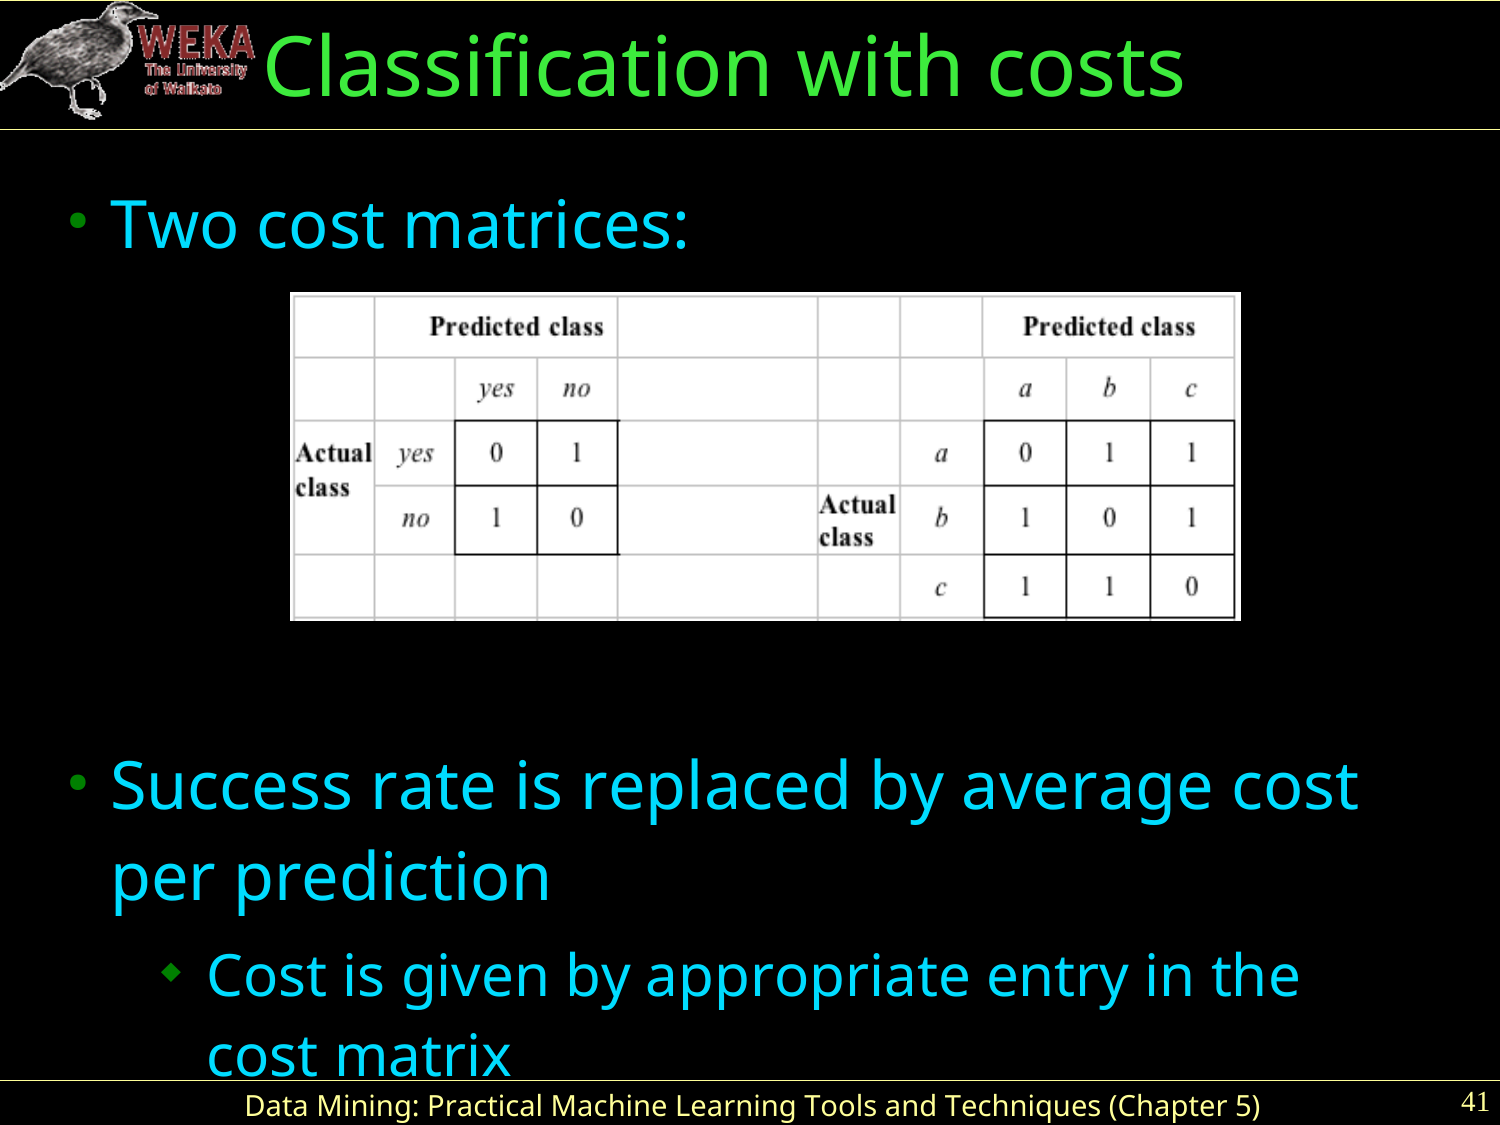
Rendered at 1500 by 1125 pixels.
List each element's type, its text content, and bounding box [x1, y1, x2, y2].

picture [290, 292, 1241, 621]
list Two cost matrices: Success rate is replaced by average cost per prediction Cost is given by appropriate entry in the cost matrix [67, 177, 1418, 1125]
picture [0, 1, 266, 129]
title Classification with costs [353, 0, 1429, 159]
